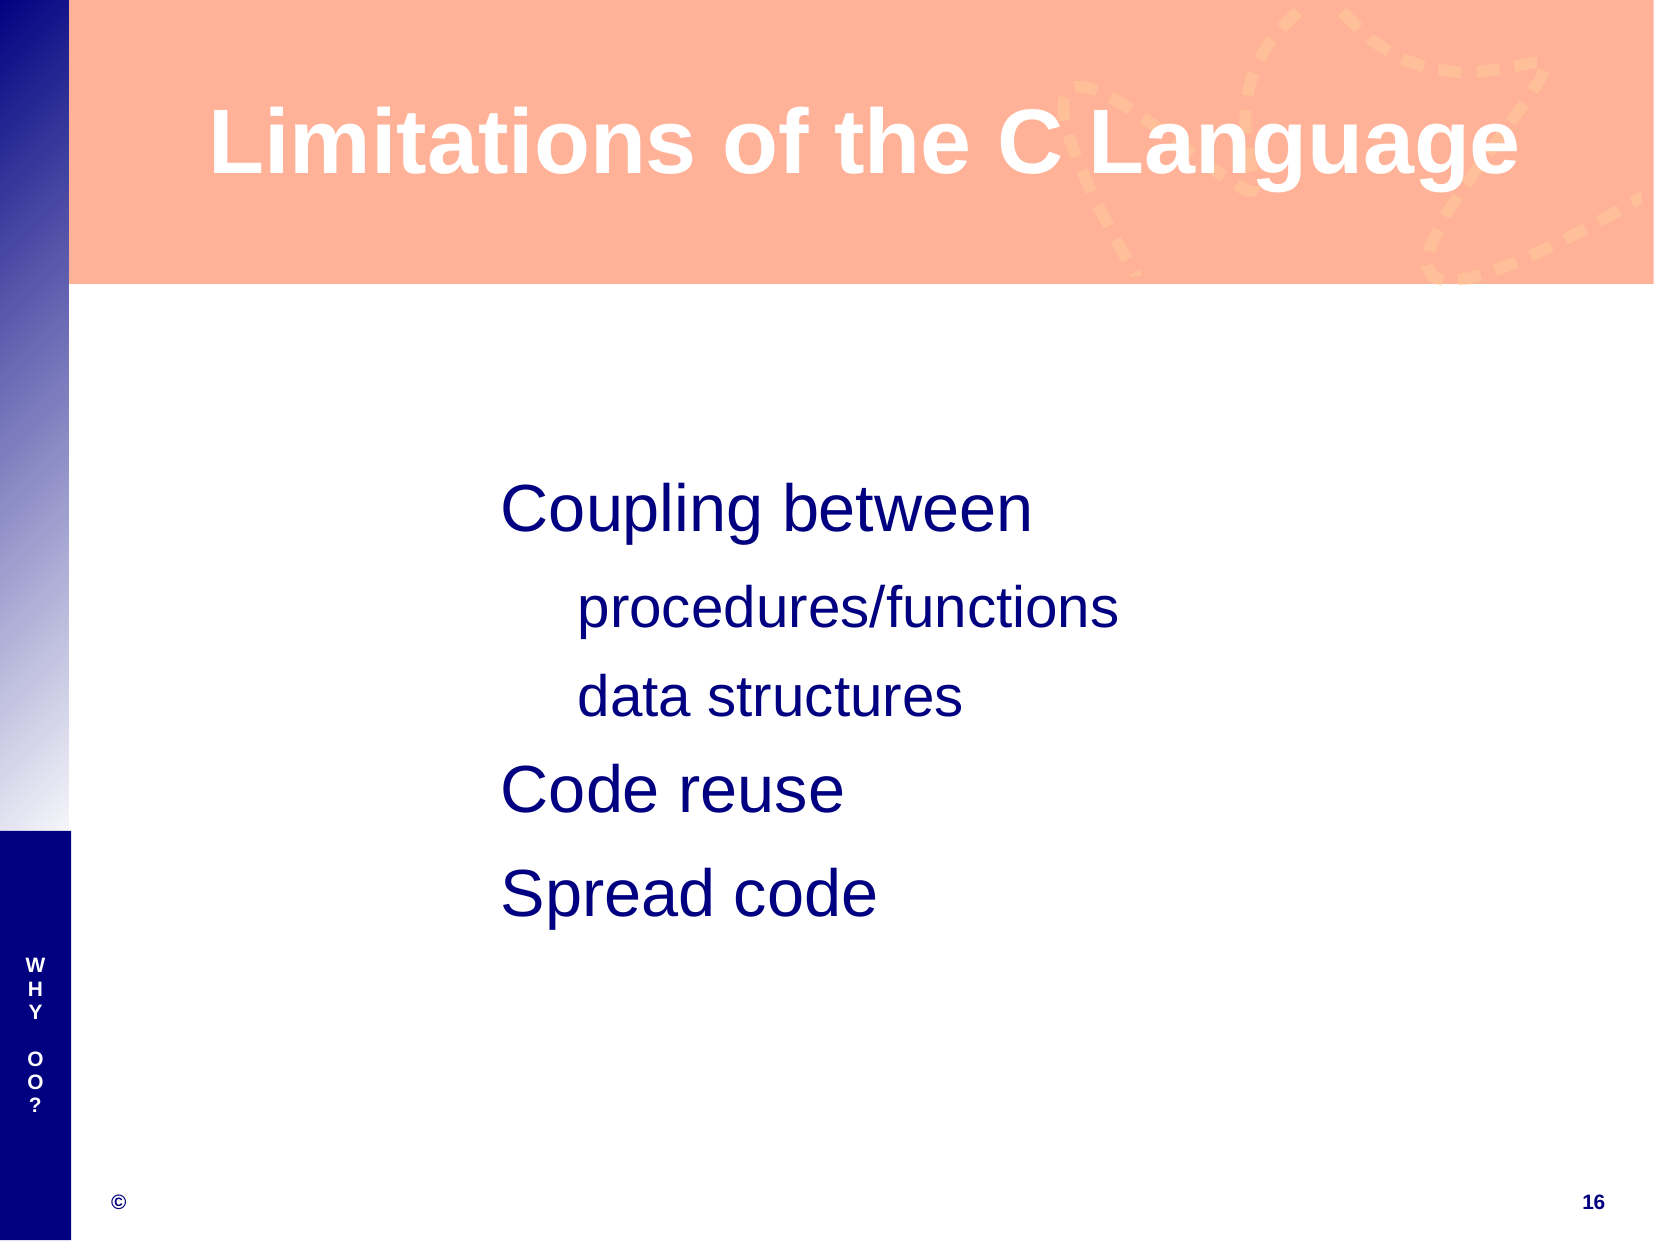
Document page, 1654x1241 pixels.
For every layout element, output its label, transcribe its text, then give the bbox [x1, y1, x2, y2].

text_box W H Y O O ? [0, 830, 71, 1241]
list Coupling between procedures/functions data structures Code reuse Spread code [483, 470, 1184, 938]
title Limitations of the C Language [115, 37, 1617, 246]
